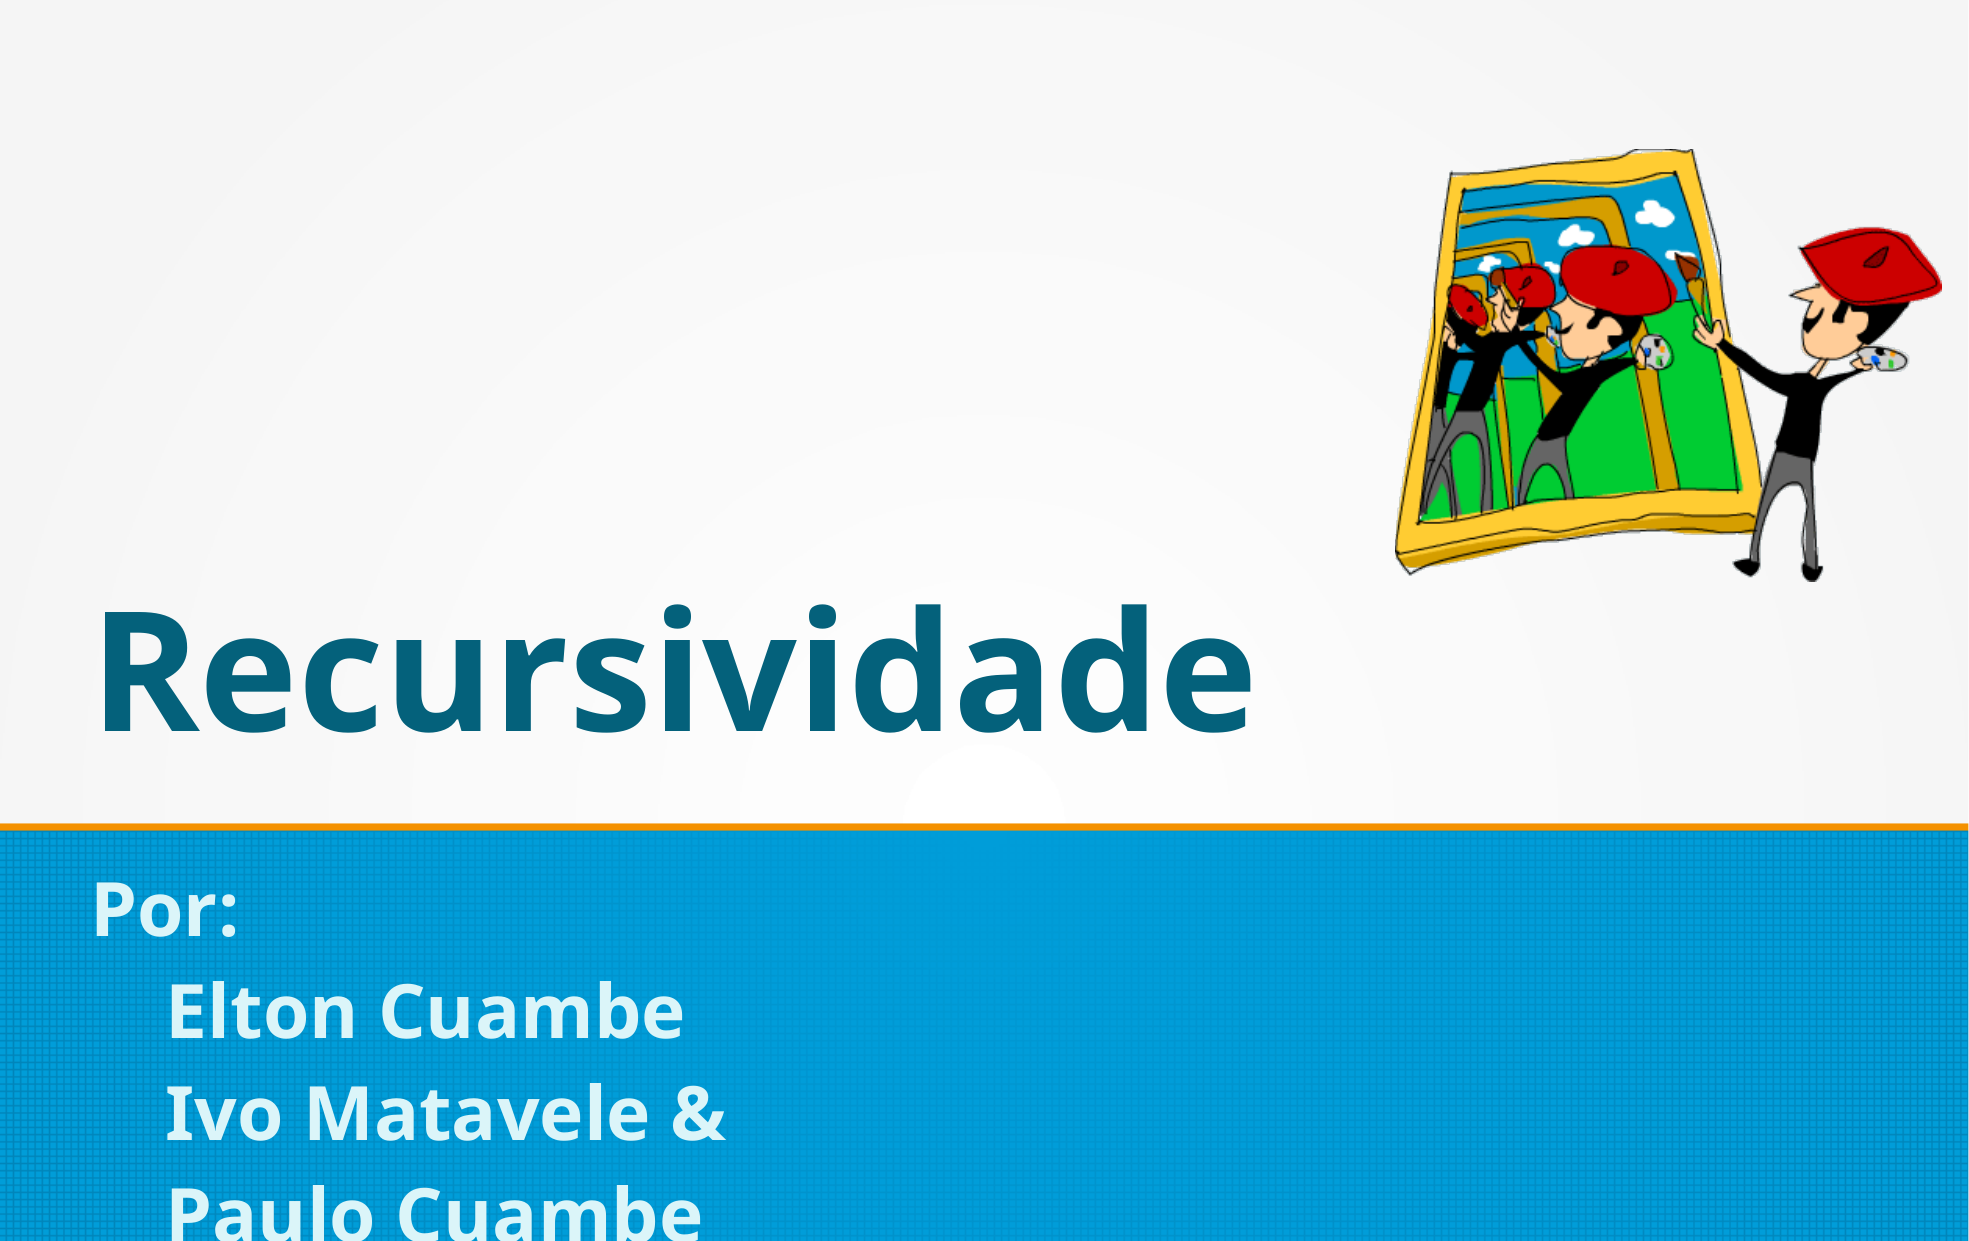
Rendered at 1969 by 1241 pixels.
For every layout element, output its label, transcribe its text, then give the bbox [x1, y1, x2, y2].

title Recursividade [90, 49, 1862, 781]
subtitle Por: Elton Cuambe Ivo Matavele & Paulo Cuambe [90, 855, 1861, 1205]
picture [0, 0, 1969, 830]
